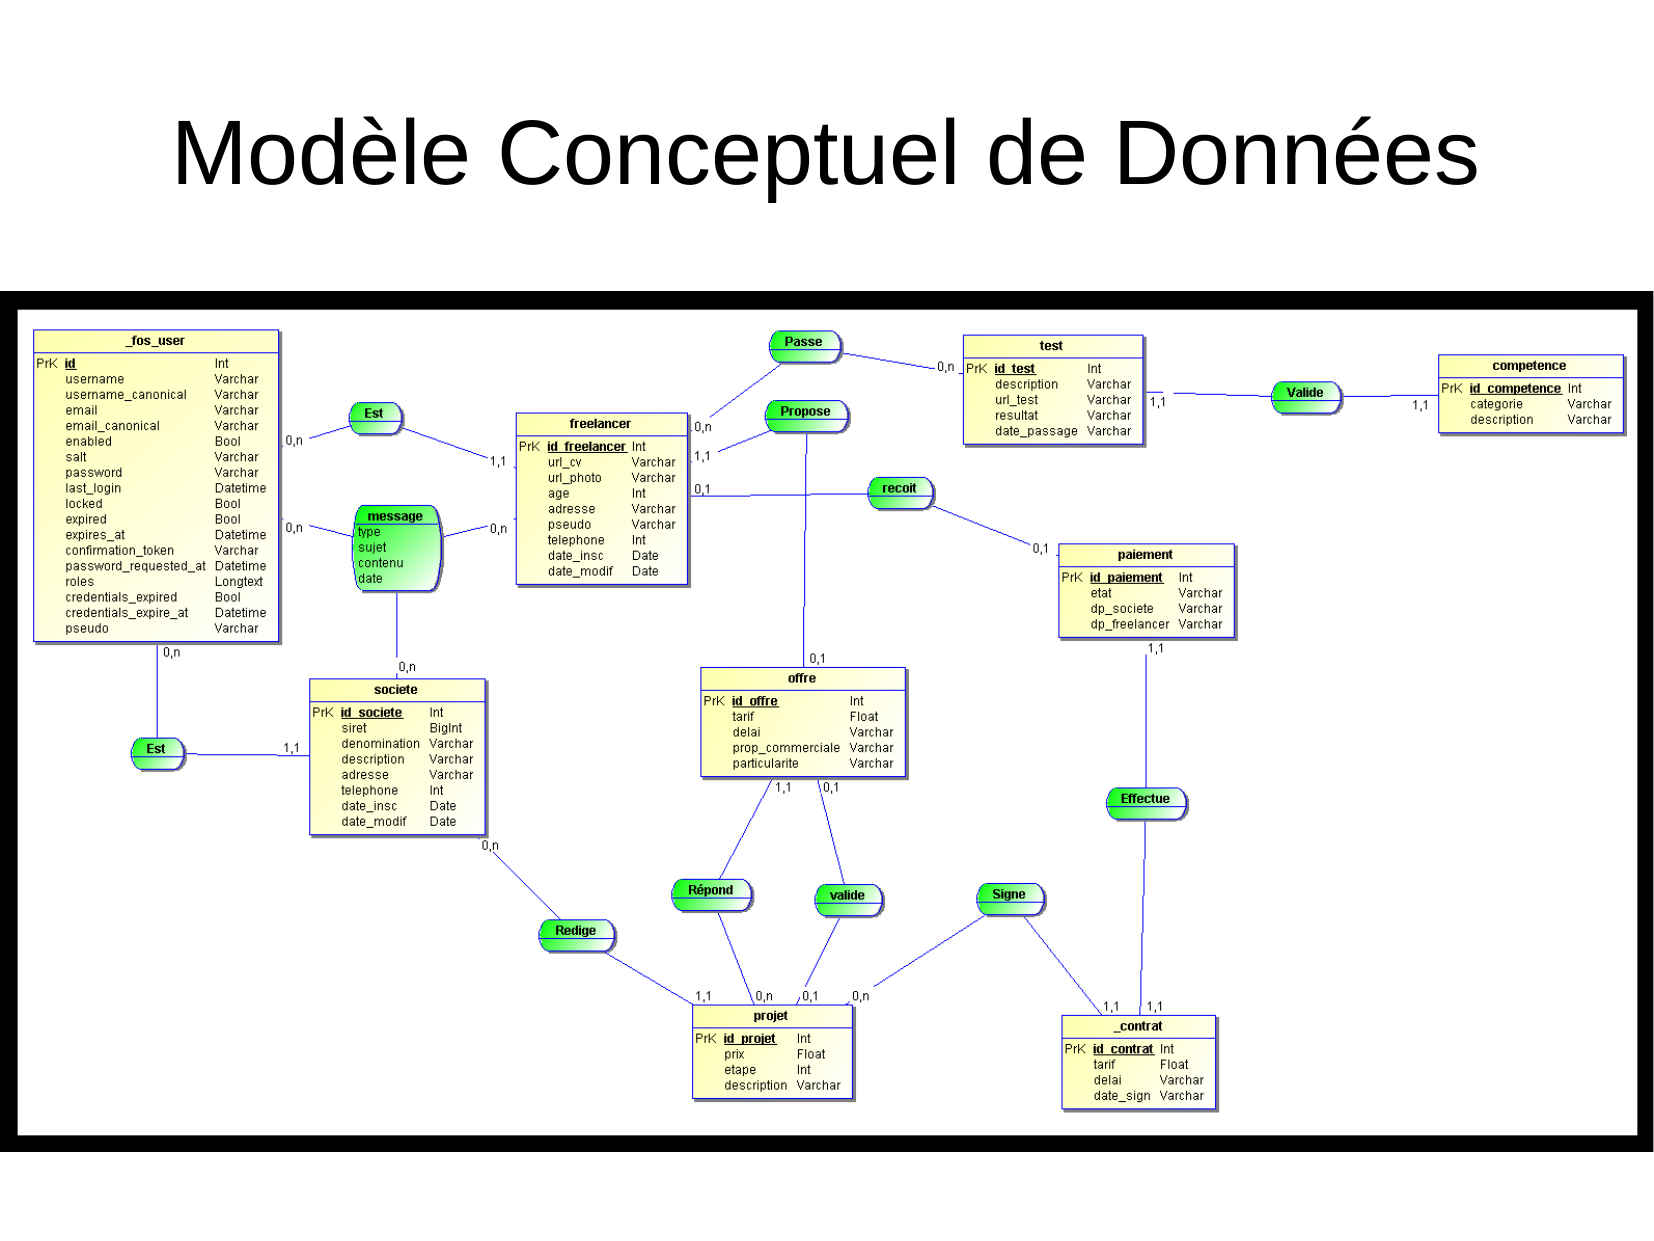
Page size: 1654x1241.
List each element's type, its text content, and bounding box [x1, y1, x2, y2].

title Modèle Conceptuel de Données [82, 49, 1571, 257]
picture [0, 291, 1654, 1152]
